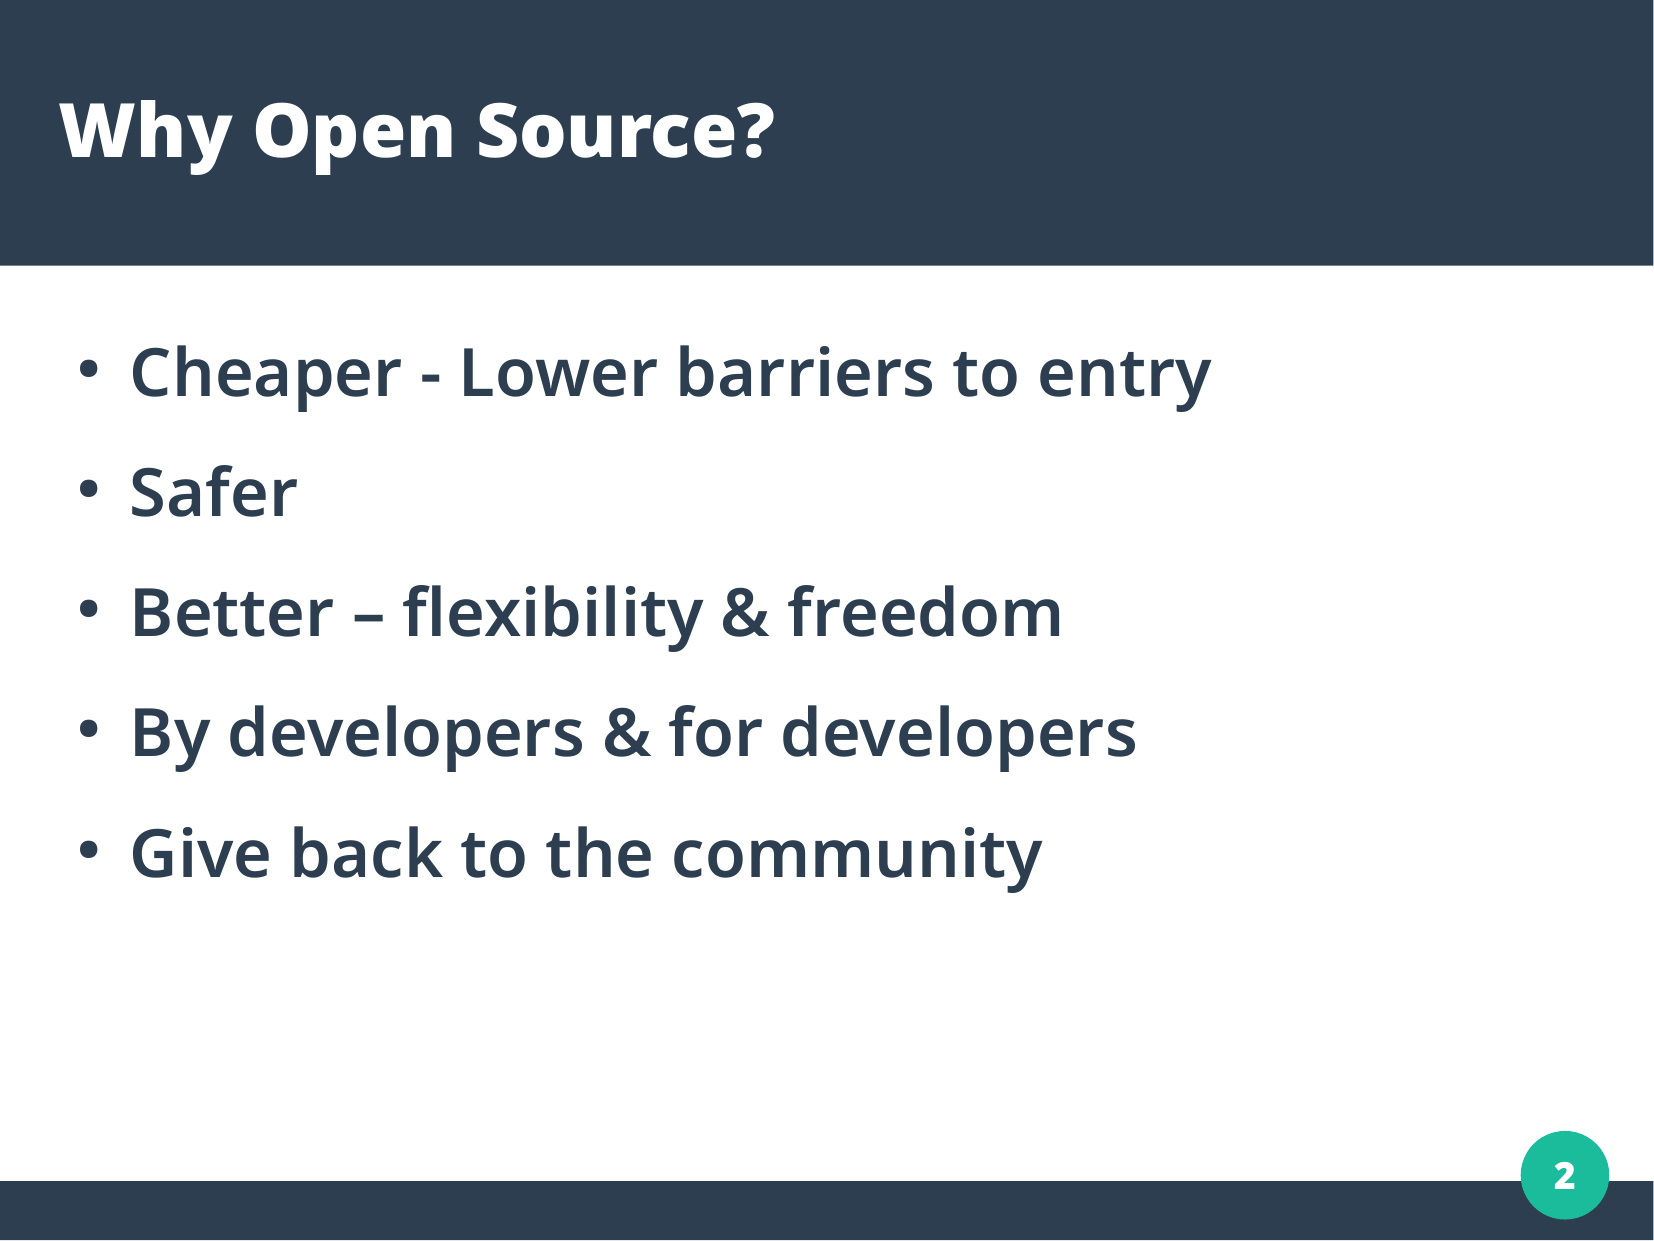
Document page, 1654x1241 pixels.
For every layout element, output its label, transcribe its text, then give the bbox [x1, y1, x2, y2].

title Why Open Source? [59, 49, 1595, 207]
list Cheaper - Lower barriers to entry Safer Better – flexibility & freedom By developers & for developers Give back to the community [59, 324, 1595, 1152]
